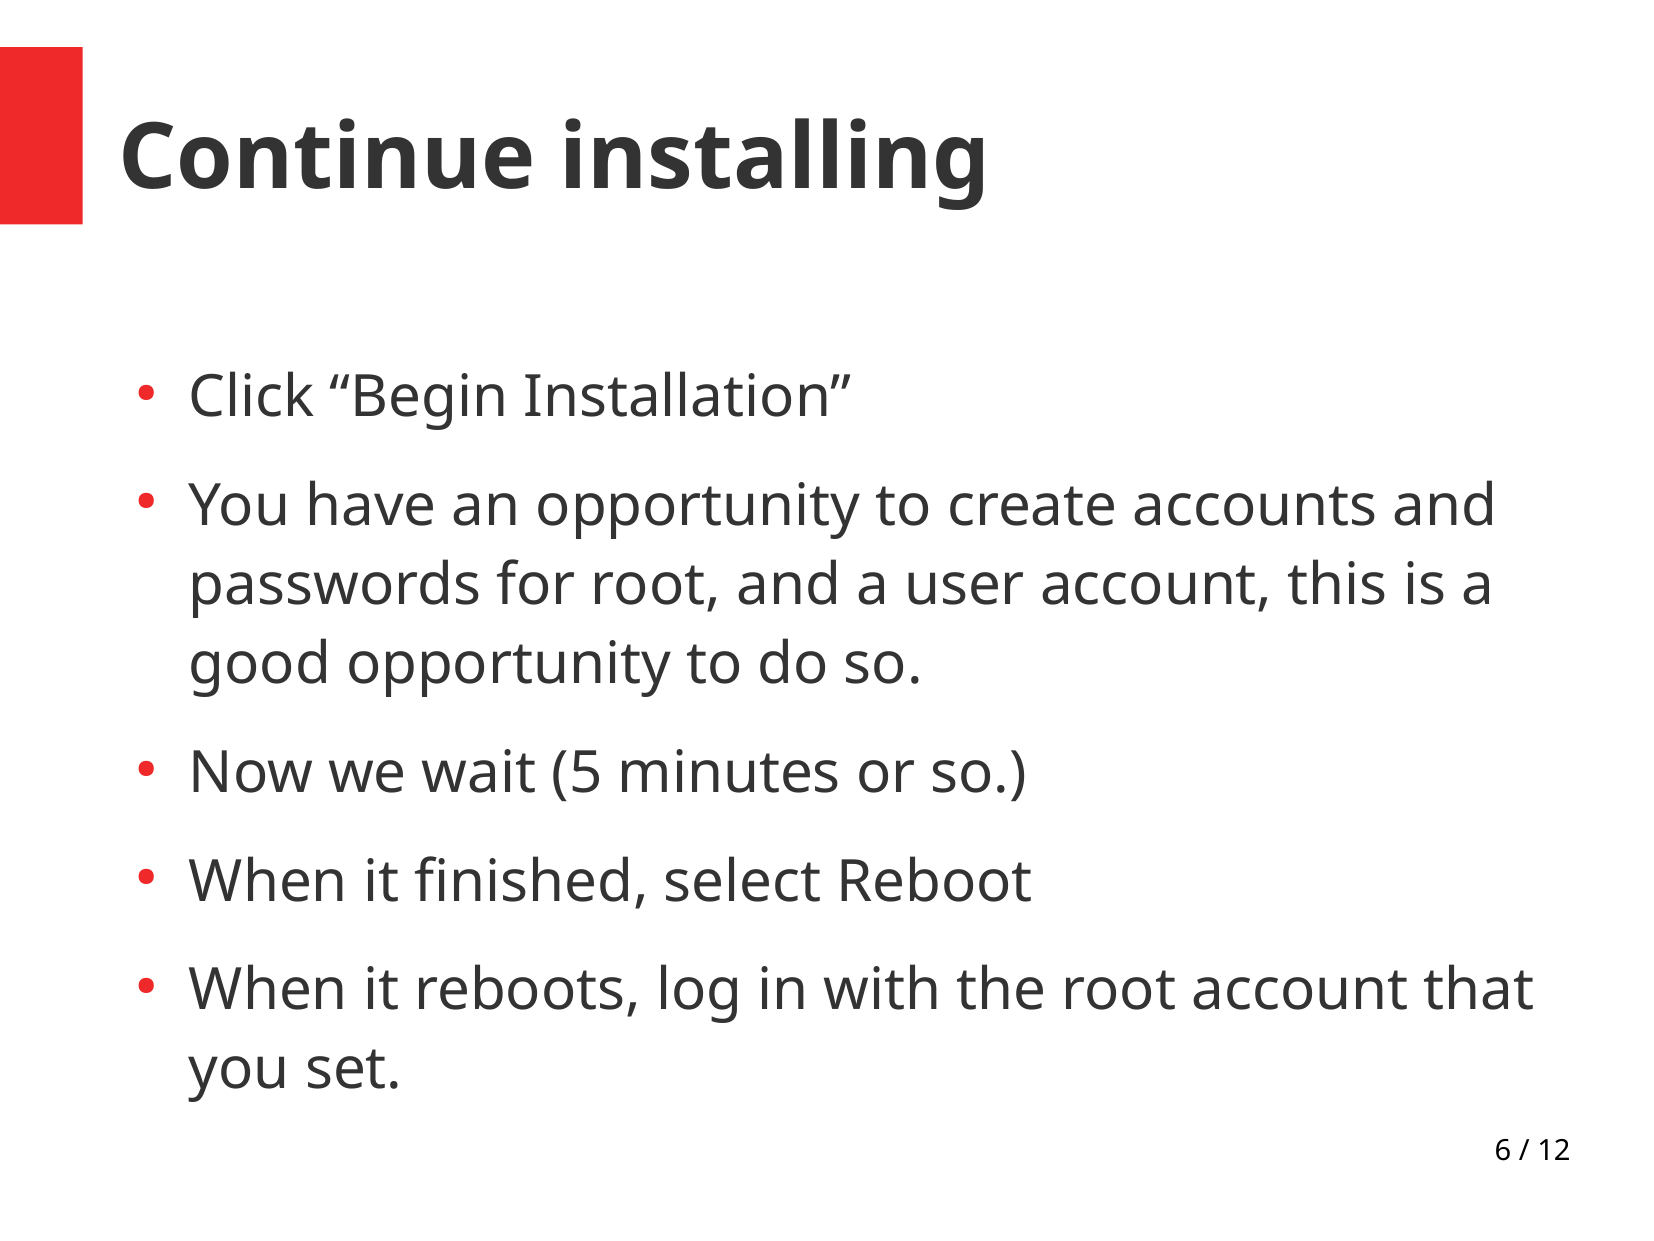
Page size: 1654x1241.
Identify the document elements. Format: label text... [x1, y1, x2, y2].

list Click “Begin Installation” You have an opportunity to create accounts and passwords for root, and a user account, this is a good opportunity to do so. Now we wait (5 minutes or so.) When it finished, select Reboot When it reboots, log in with the root account that you set. [118, 354, 1536, 1074]
title Continue installing [118, 49, 1571, 257]
